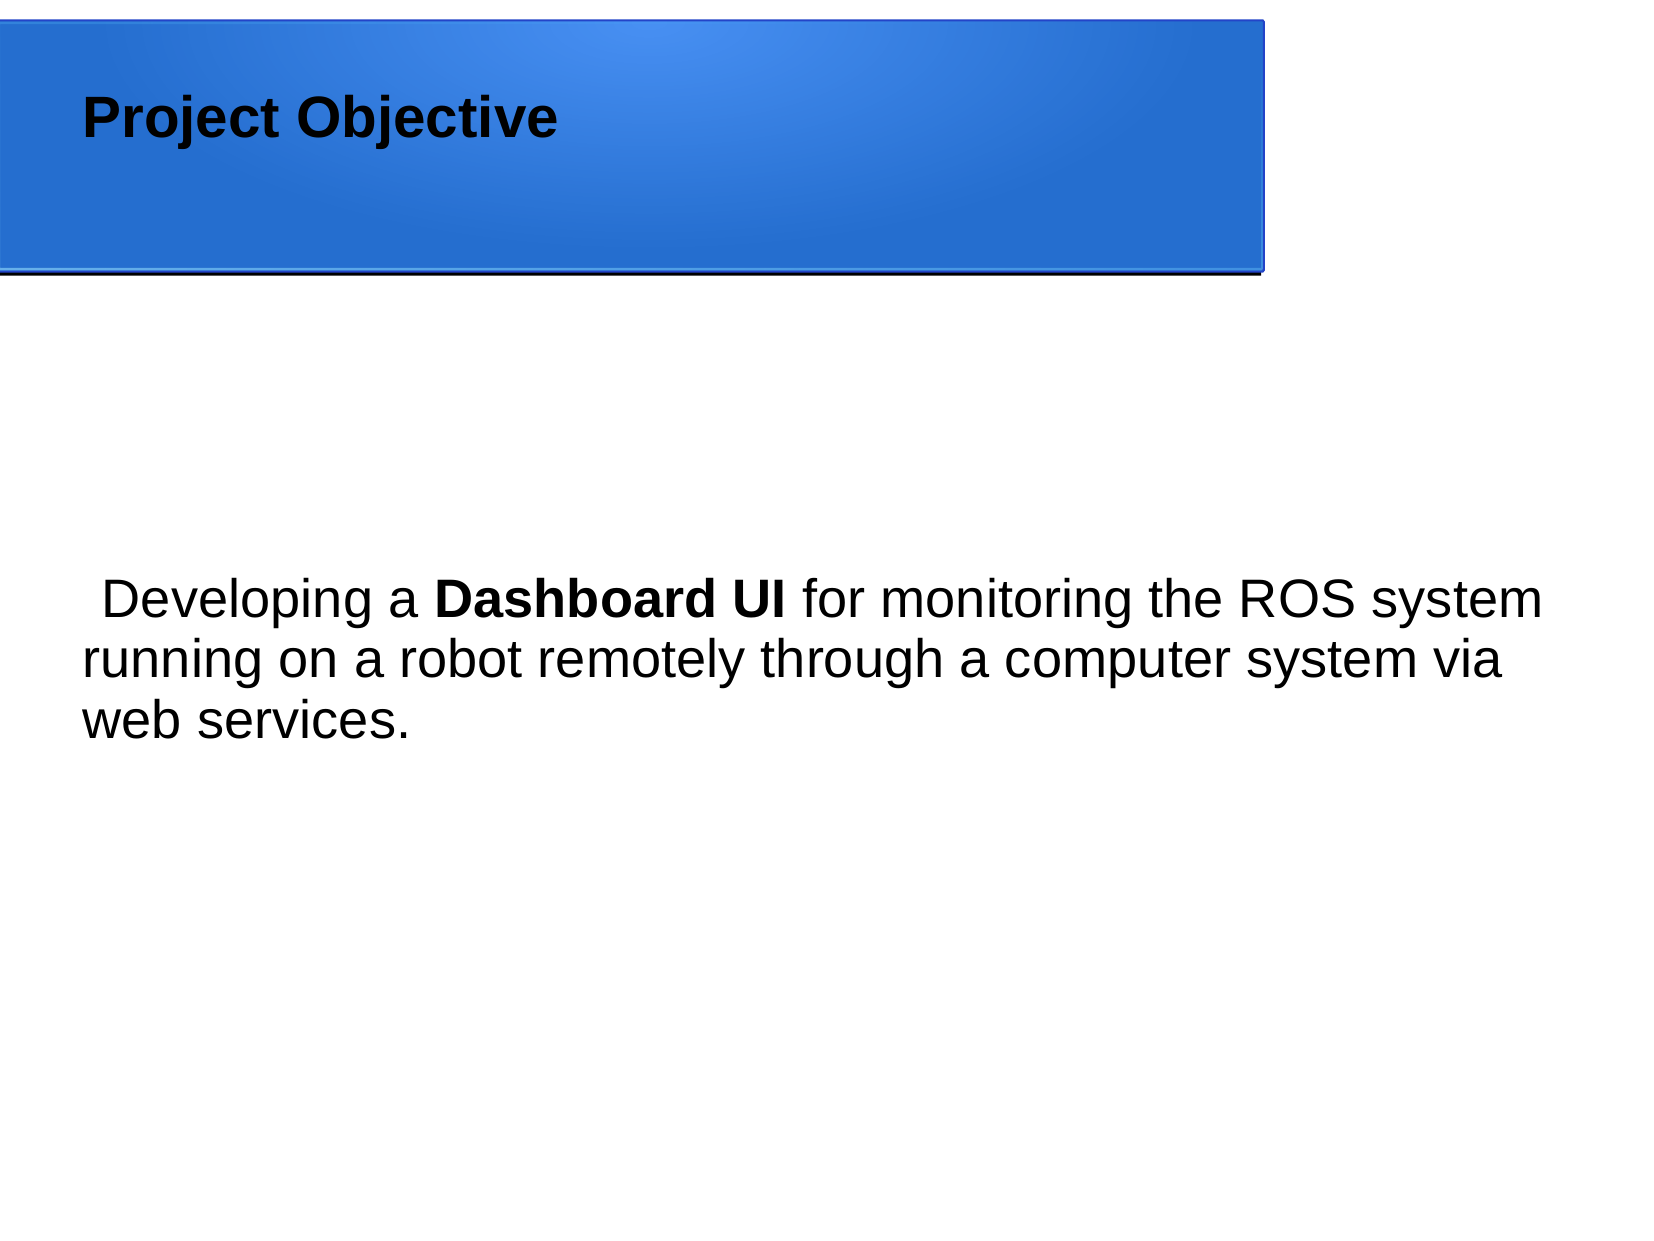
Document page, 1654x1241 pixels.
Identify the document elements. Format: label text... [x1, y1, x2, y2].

subtitle Developing a Dashboard UI for monitoring the ROS system running on a robot remotely through a computer system via web services. [82, 299, 1571, 1019]
title Project Objective [82, 47, 1235, 252]
